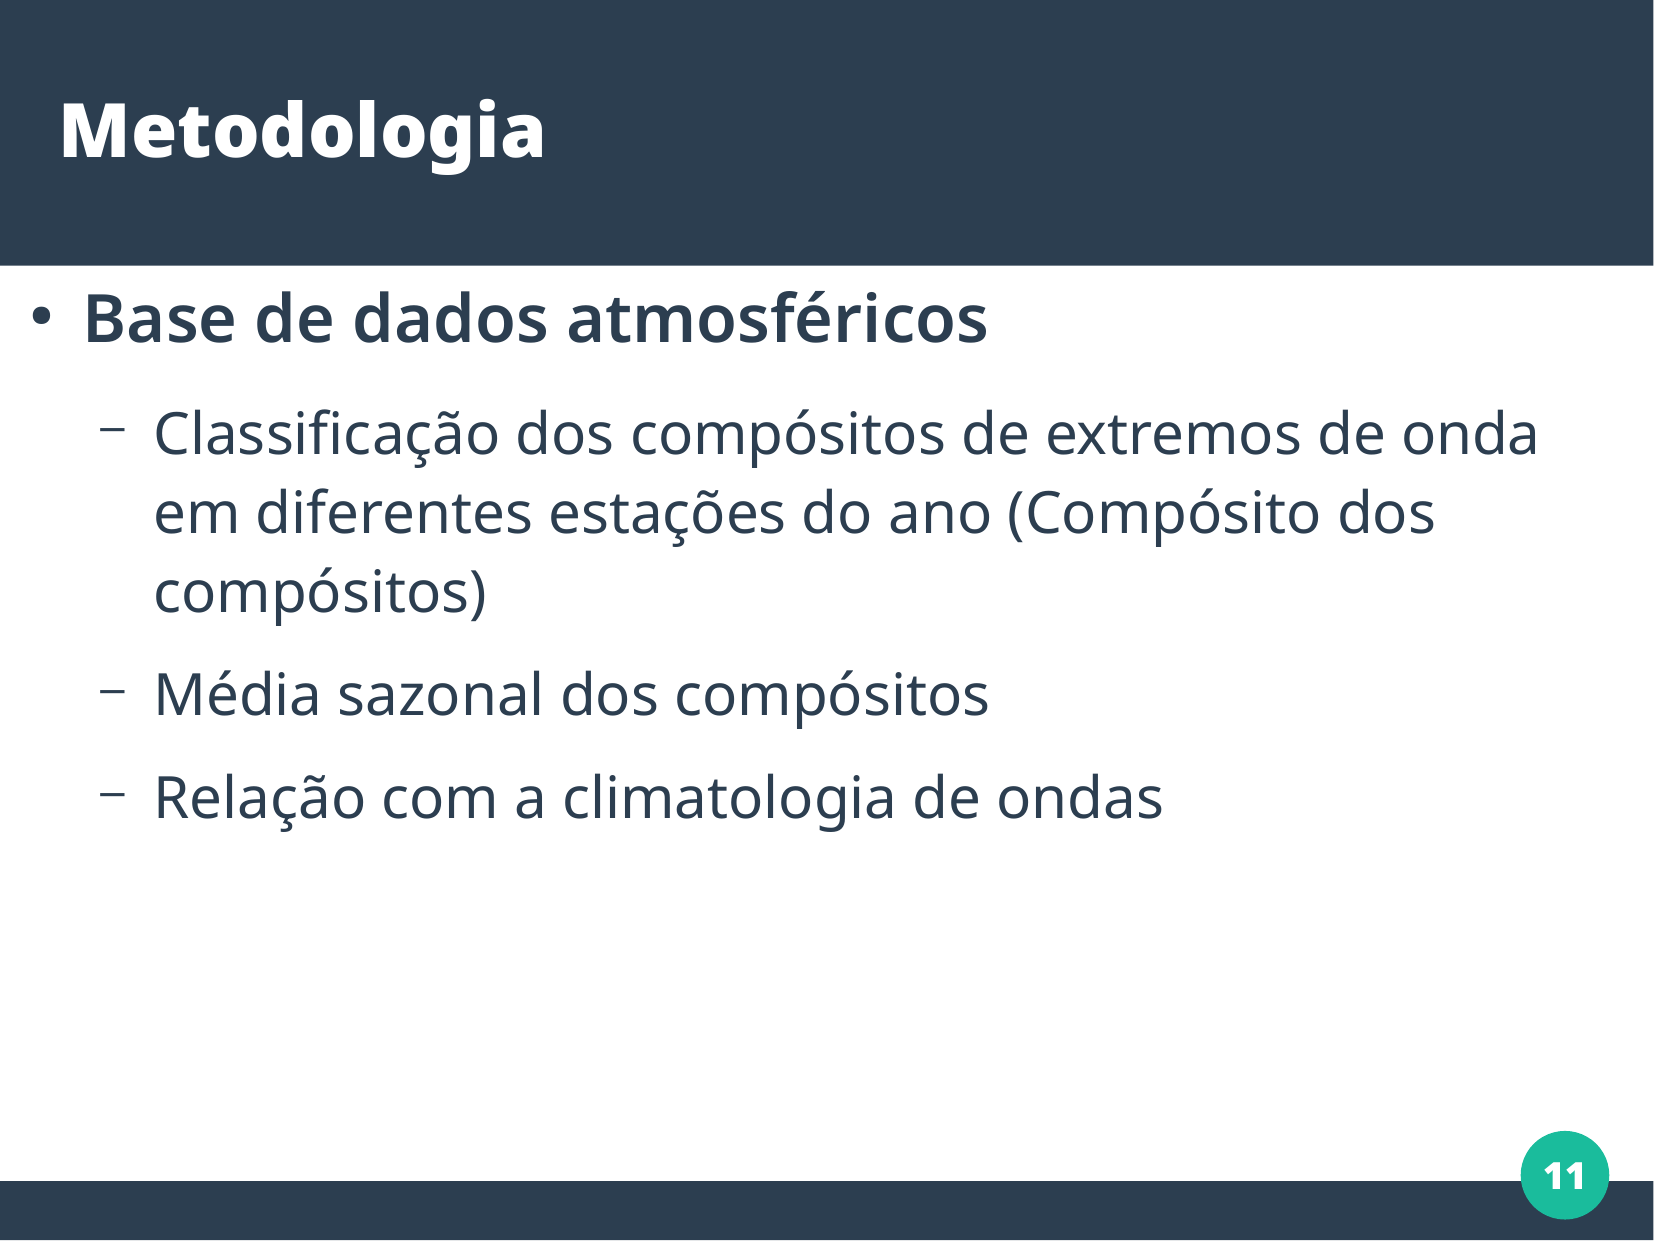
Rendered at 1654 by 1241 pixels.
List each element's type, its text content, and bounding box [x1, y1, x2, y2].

title Metodologia [59, 49, 1595, 207]
list Base de dados atmosféricos Classificação dos compósitos de extremos de onda em diferentes estações do ano (Compósito dos compósitos) Média sazonal dos compósitos Relação com a climatologia de ondas [11, 271, 1619, 1099]
